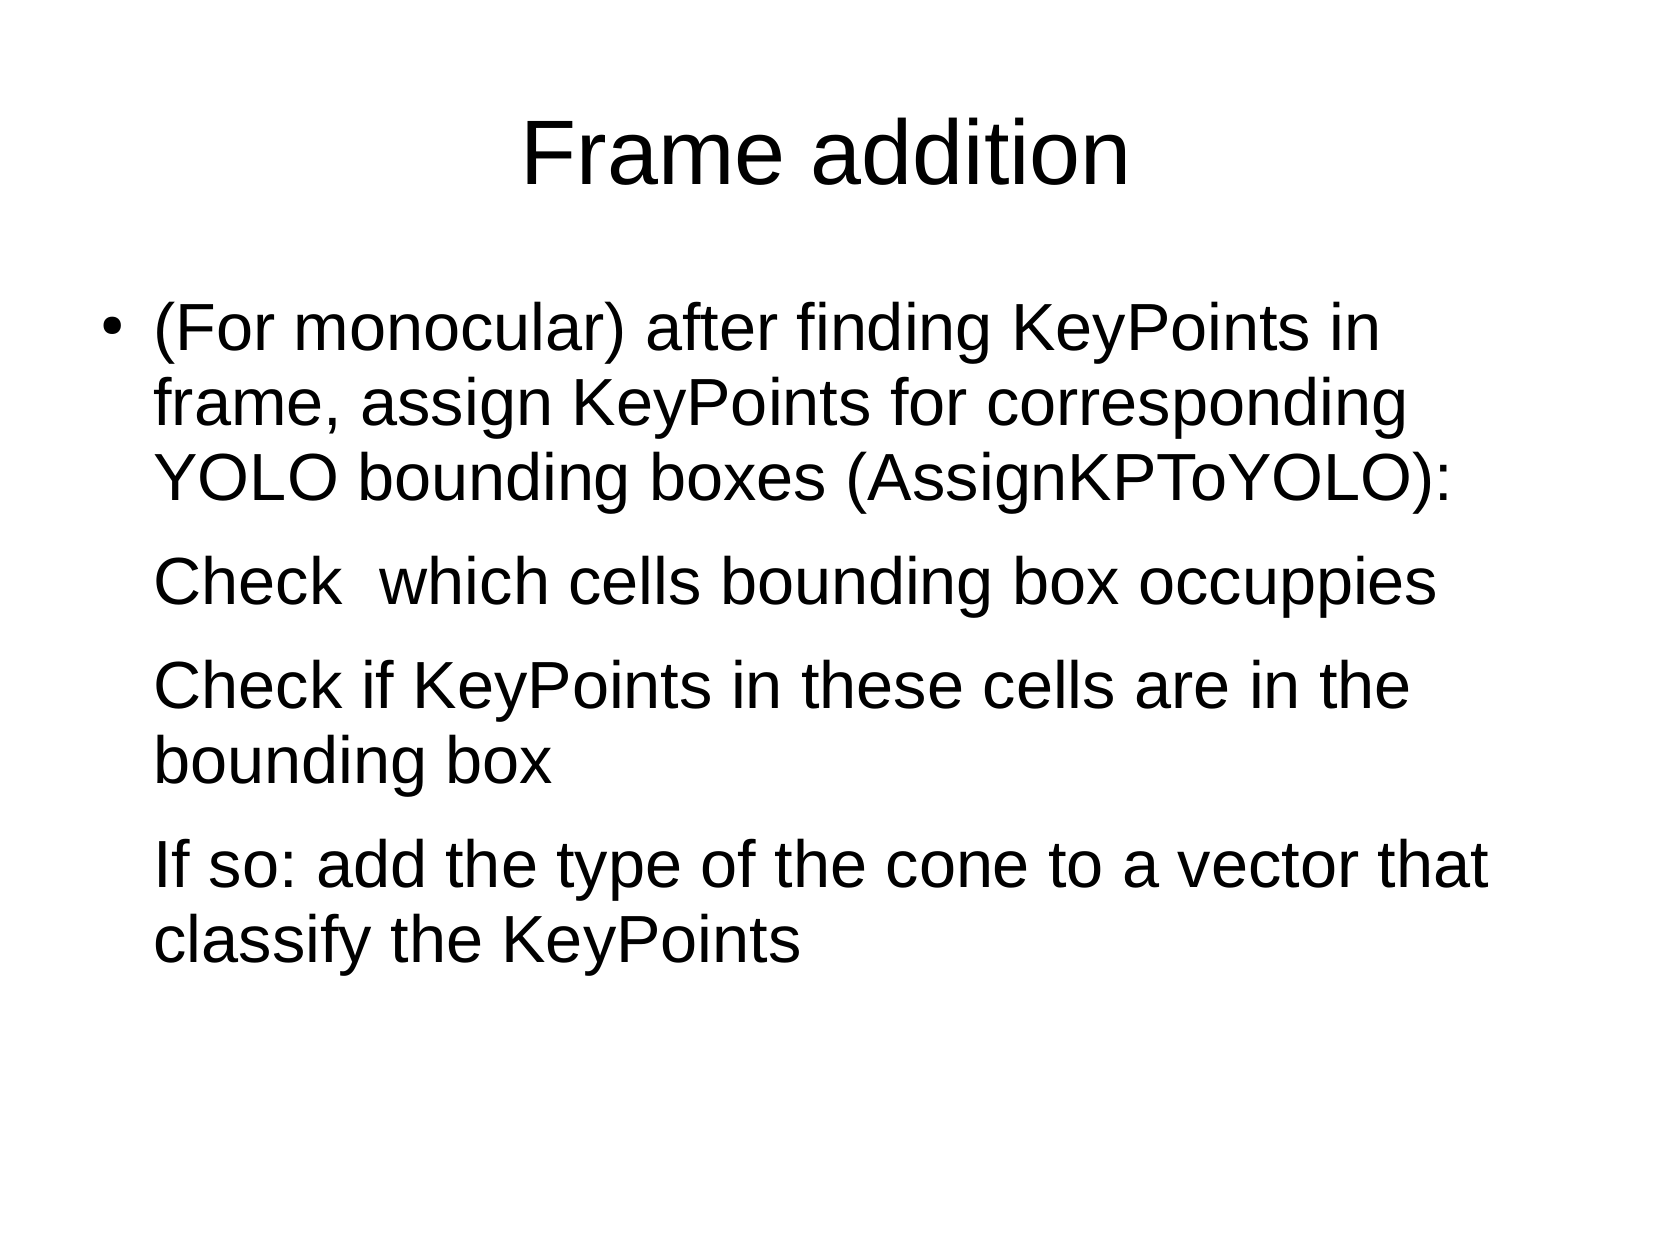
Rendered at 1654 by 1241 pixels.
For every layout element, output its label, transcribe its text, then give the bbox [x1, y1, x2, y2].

list (For monocular) after finding KeyPoints in frame, assign KeyPoints for corresponding YOLO bounding boxes (AssignKPToYOLO): Check which cells bounding box occuppies Check if KeyPoints in these cells are in the bounding box If so: add the type of the cone to a vector that classify the KeyPoints [82, 290, 1571, 1010]
title Frame addition [82, 49, 1571, 257]
